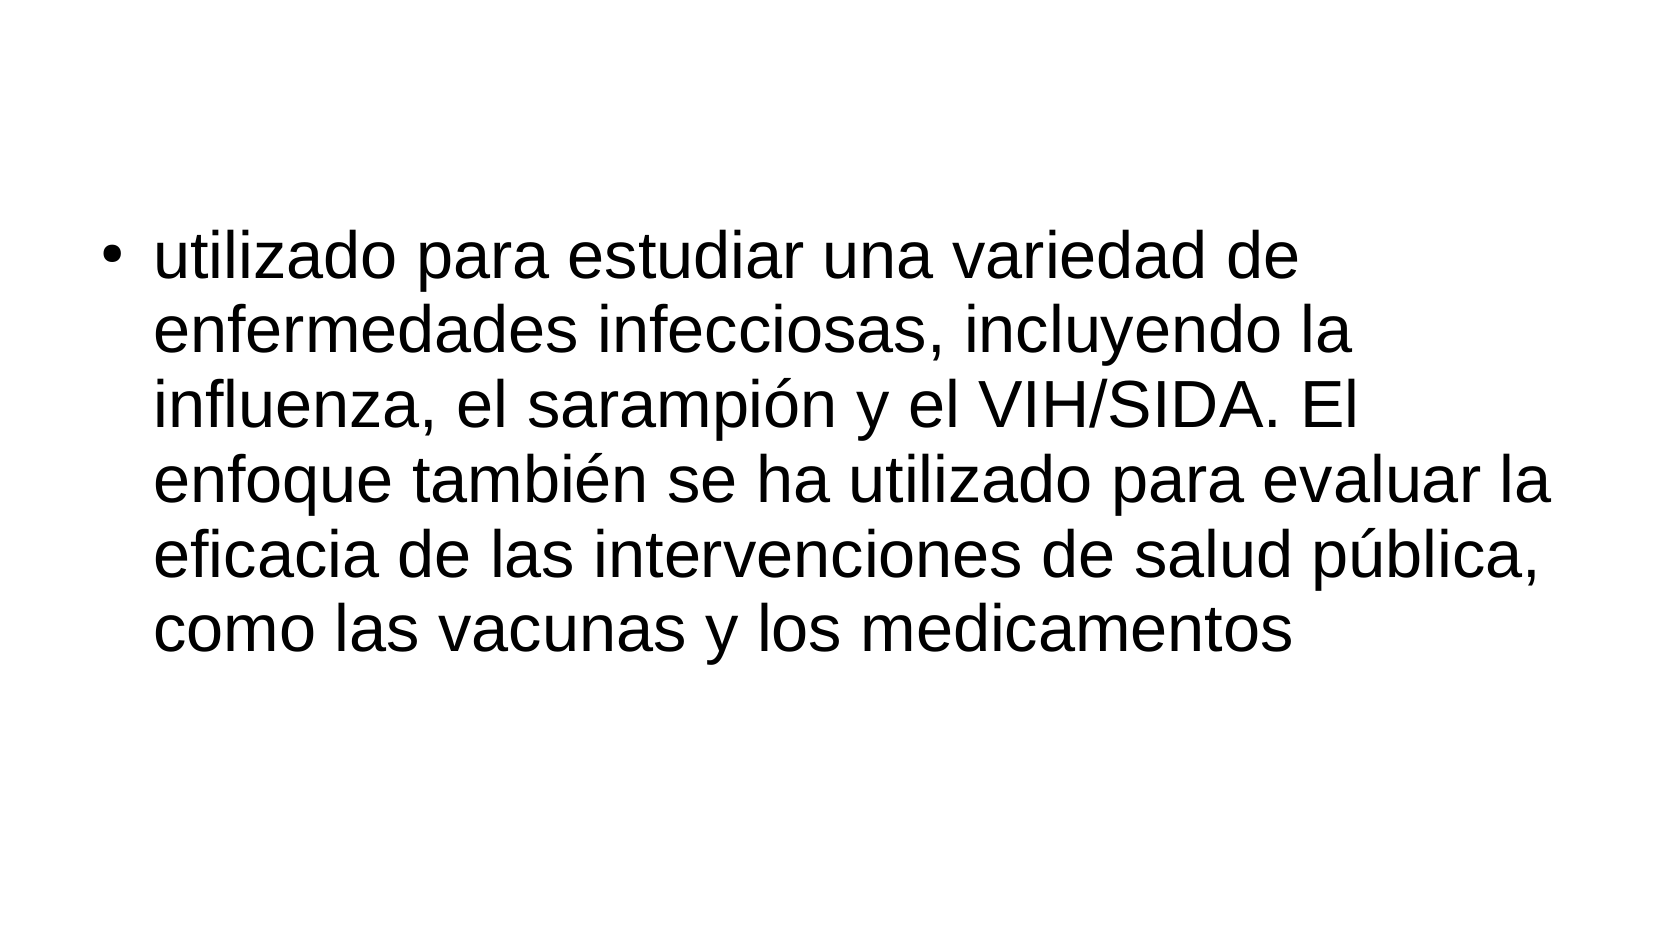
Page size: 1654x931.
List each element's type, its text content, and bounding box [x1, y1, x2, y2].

list utilizado para estudiar una variedad de enfermedades infecciosas, incluyendo la influenza, el sarampión y el VIH/SIDA. El enfoque también se ha utilizado para evaluar la eficacia de las intervenciones de salud pública, como las vacunas y los medicamentos [82, 217, 1571, 758]
